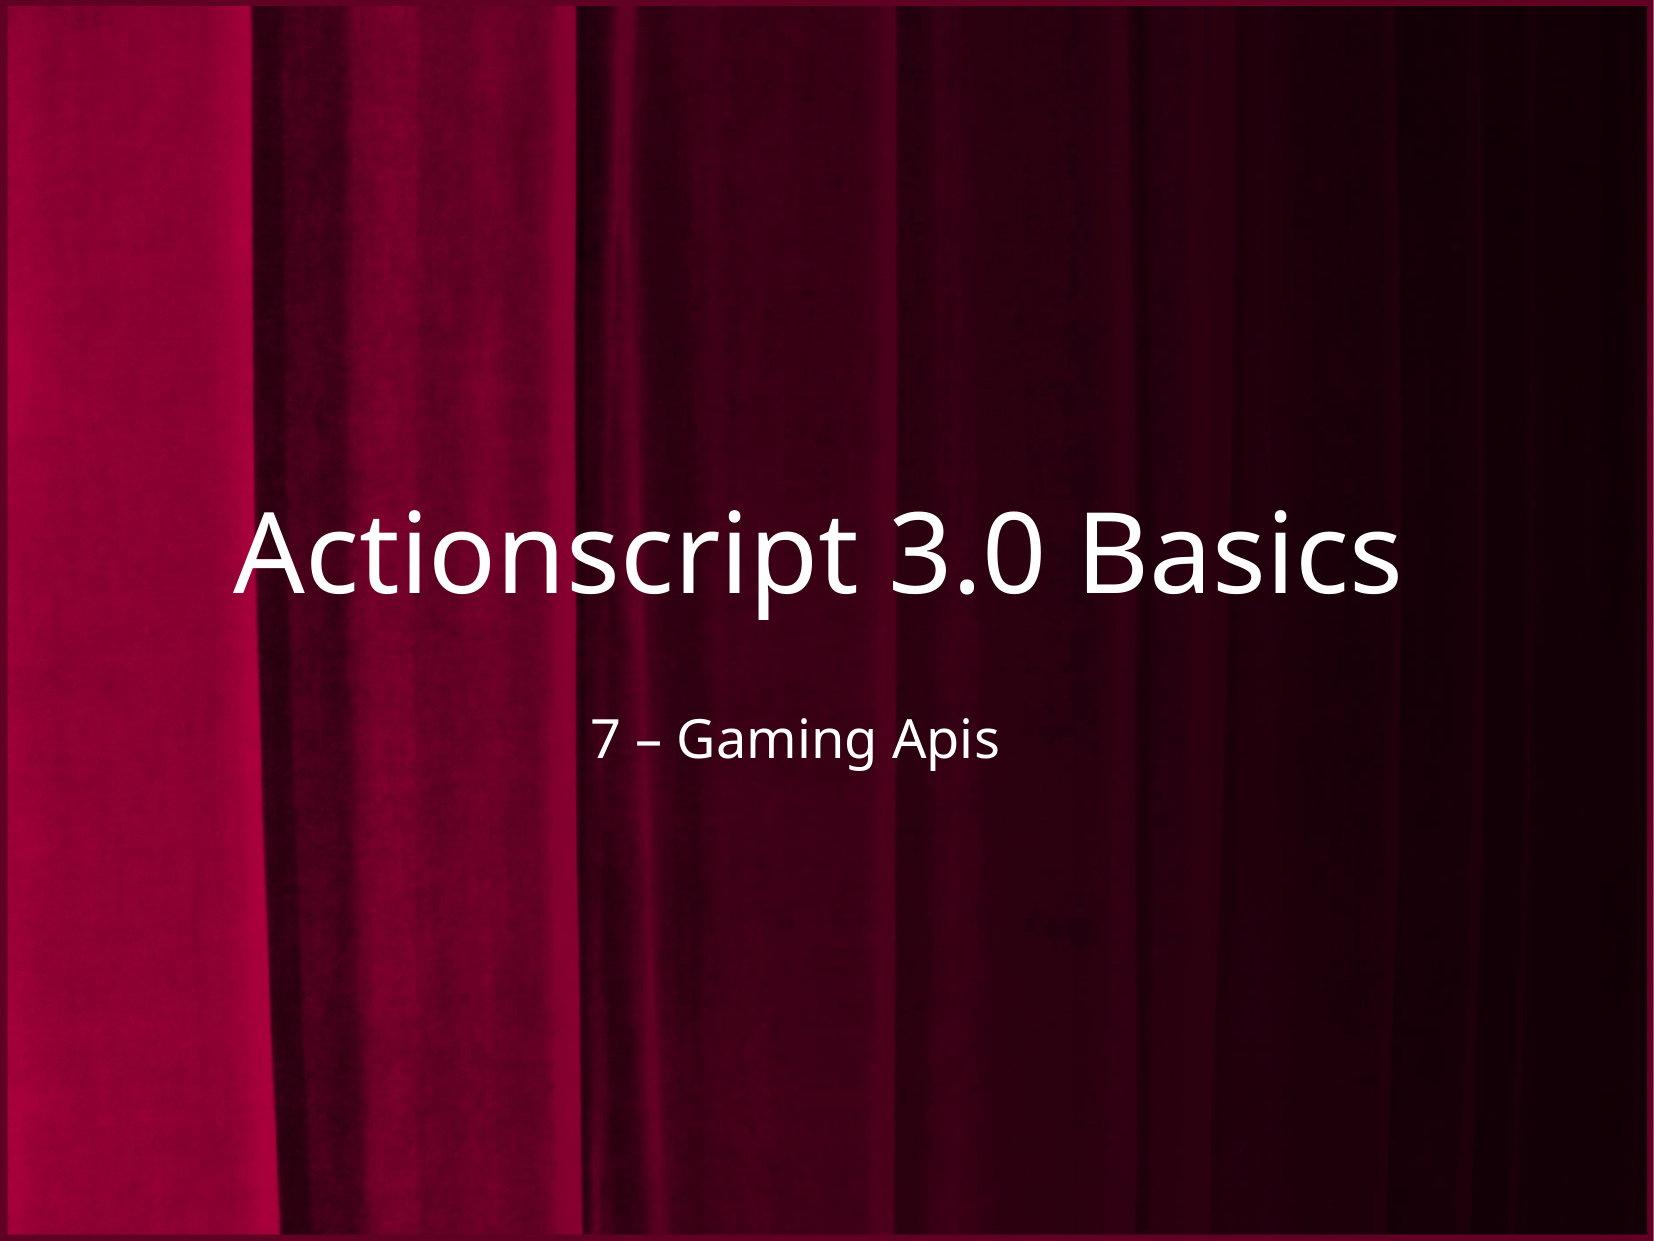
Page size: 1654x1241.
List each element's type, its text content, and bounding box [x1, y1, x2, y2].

picture [0, 0, 1654, 1241]
title 7 – Gaming Apis [51, 633, 1540, 841]
title Actionscript 3.0 Basics [75, 446, 1564, 654]
